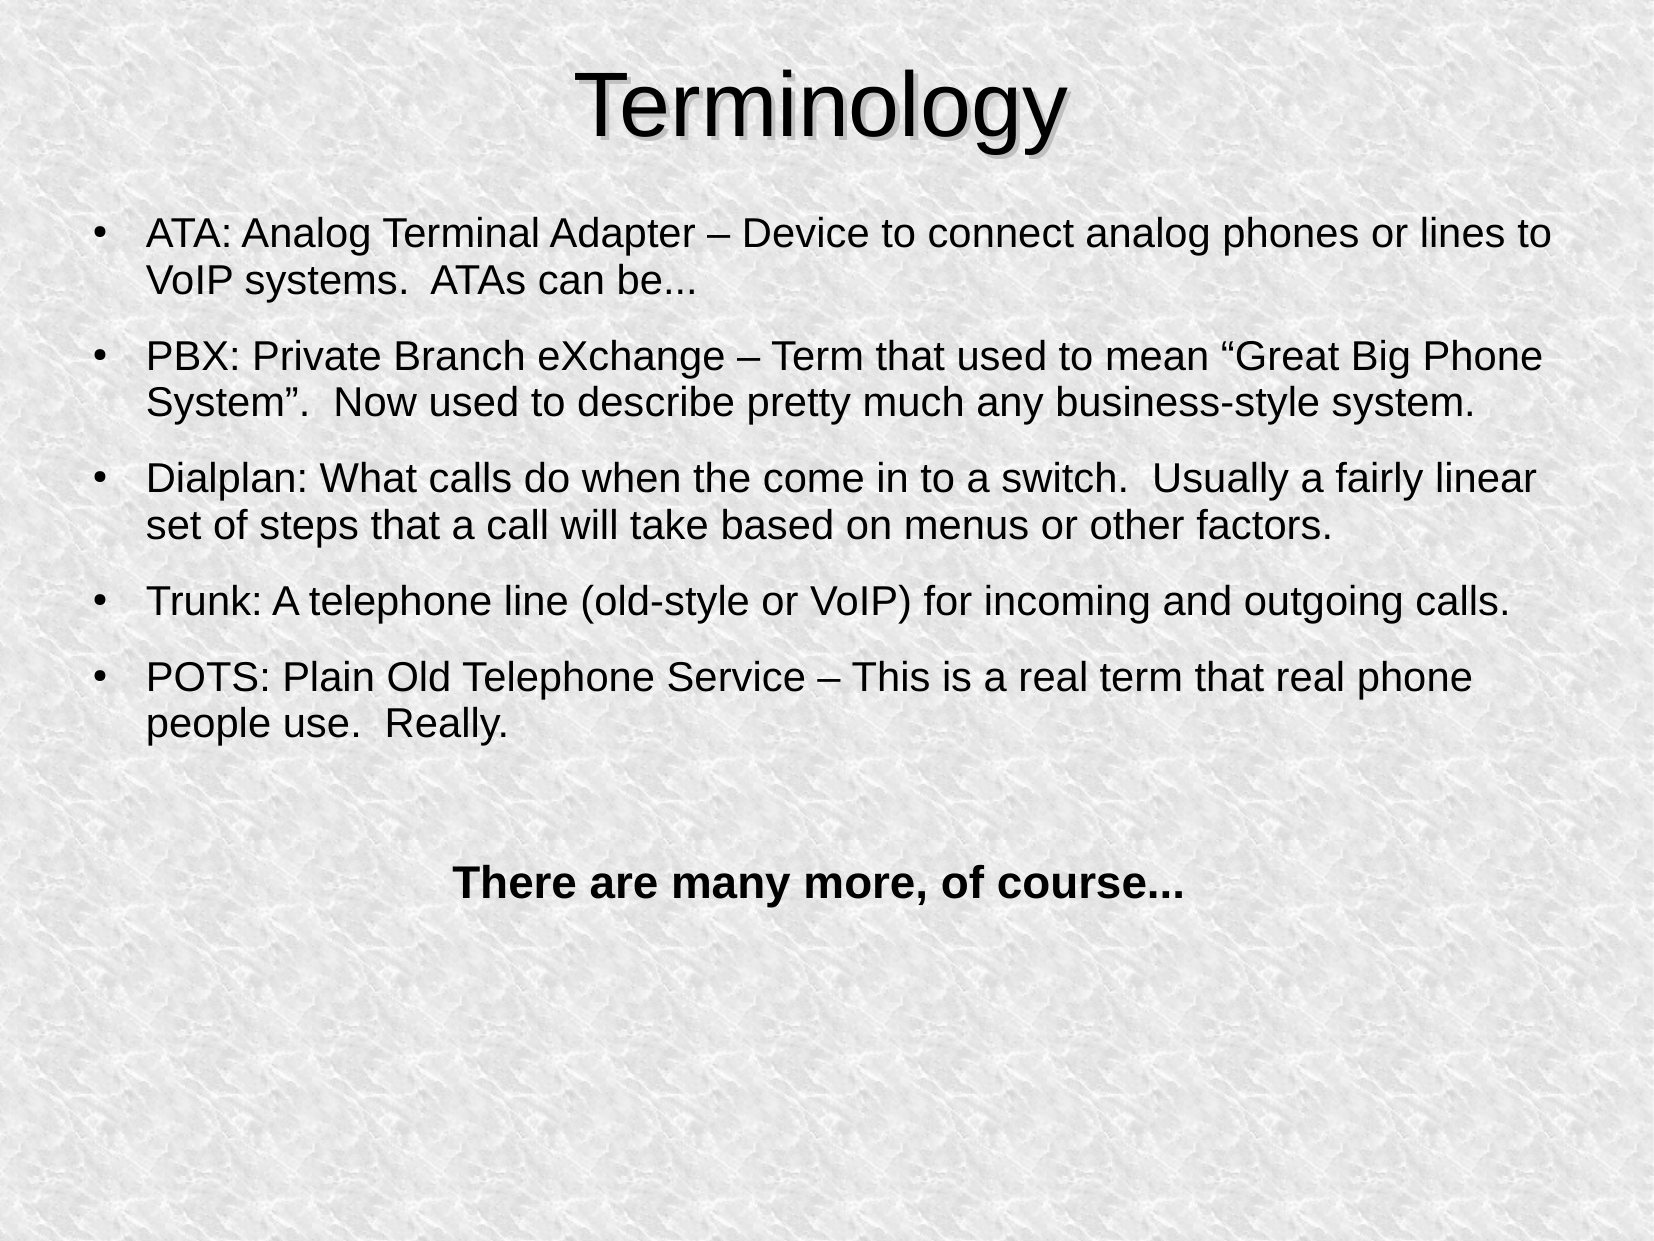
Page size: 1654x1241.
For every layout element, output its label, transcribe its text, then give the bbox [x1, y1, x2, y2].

title Terminology [120, 45, 1523, 166]
list ATA: Analog Terminal Adapter – Device to connect analog phones or lines to VoIP systems. ATAs can be... PBX: Private Branch eXchange – Term that used to mean “Great Big Phone System”. Now used to describe pretty much any business-style system. Dialplan: What calls do when the come in to a switch. Usually a fairly linear set of steps that a call will take based on menus or other factors. Trunk: A telephone line (old-style or VoIP) for incoming and outgoing calls. POTS: Plain Old Telephone Service – This is a real term that real phone people use. Really. There are many more, of course... [75, 210, 1564, 961]
picture [0, 0, 1654, 1241]
